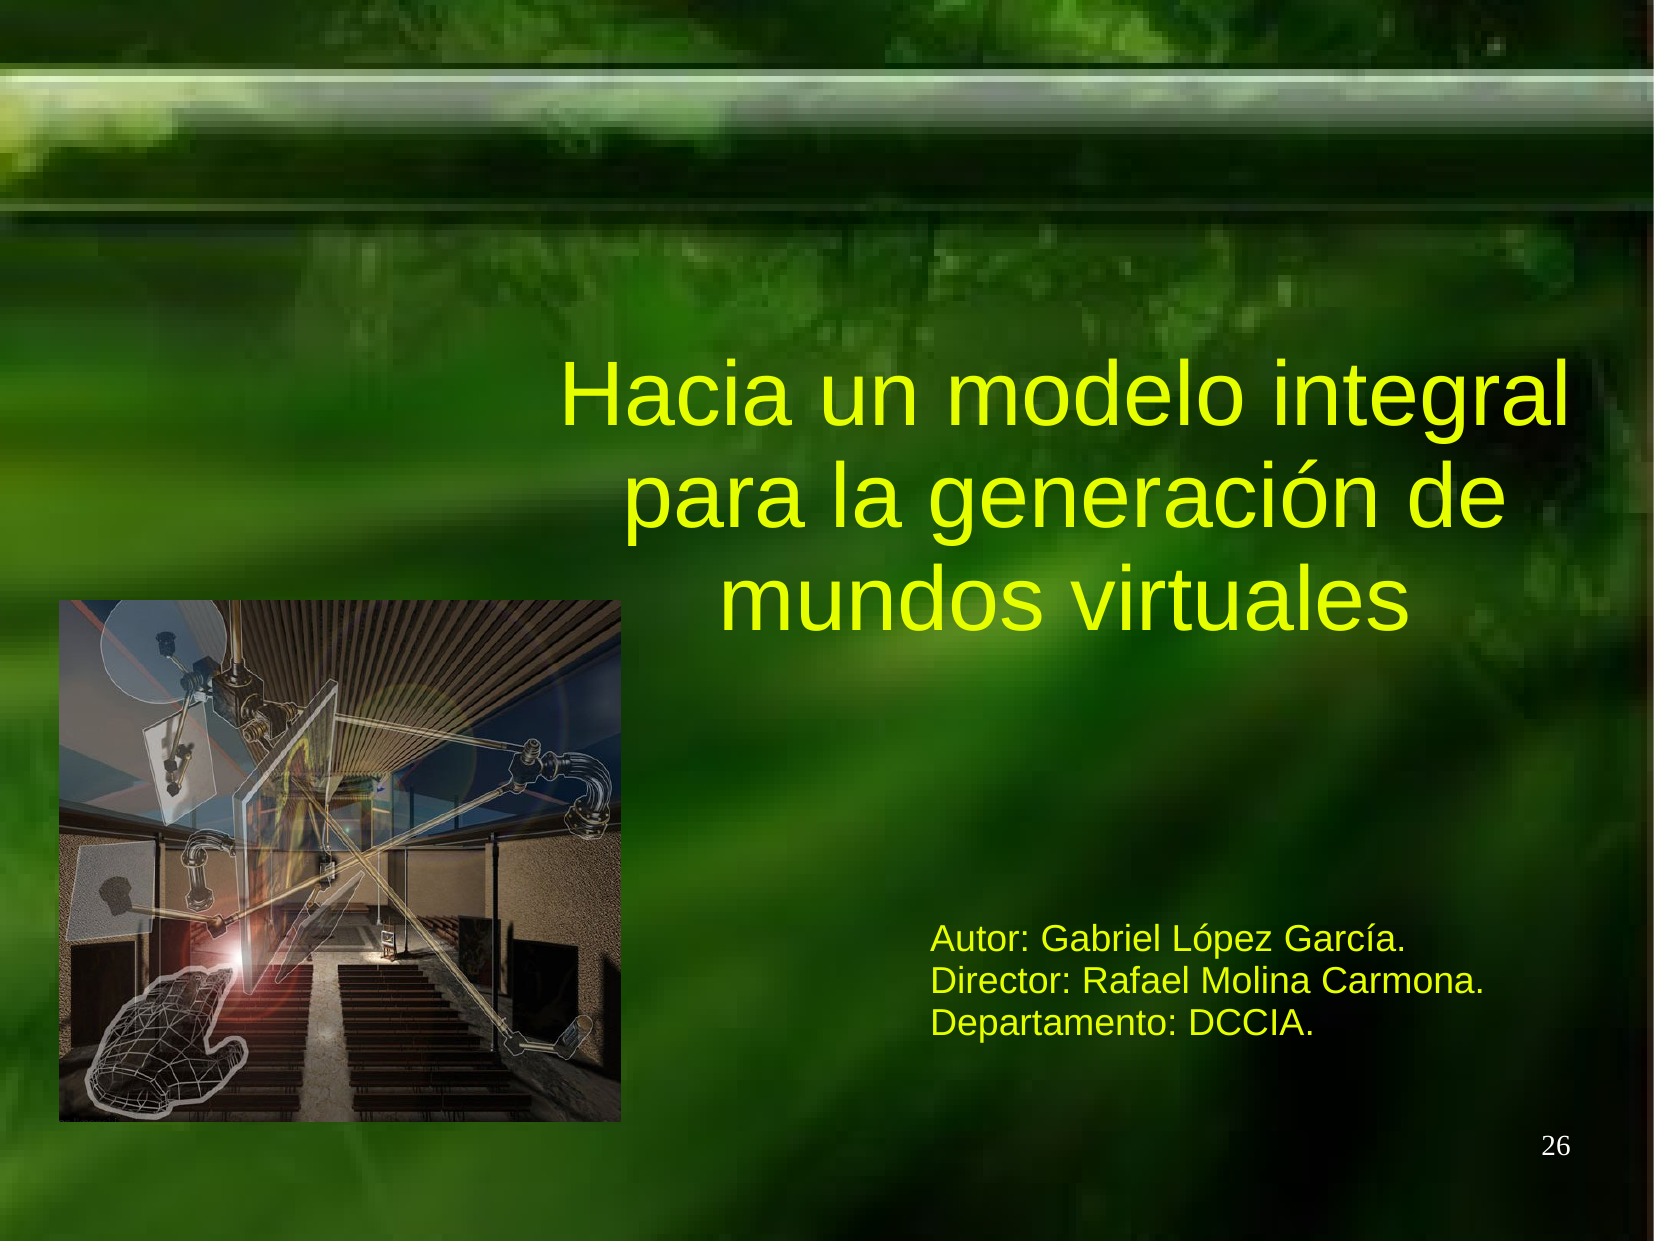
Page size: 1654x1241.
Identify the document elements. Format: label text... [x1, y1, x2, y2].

picture [0, 0, 1654, 1241]
text_box Autor: Gabriel López García. Director: Rafael Molina Carmona. Departamento: DCCIA. [915, 909, 1625, 1051]
title Hacia un modelo integral para la generación de mundos virtuales [501, 341, 1630, 650]
